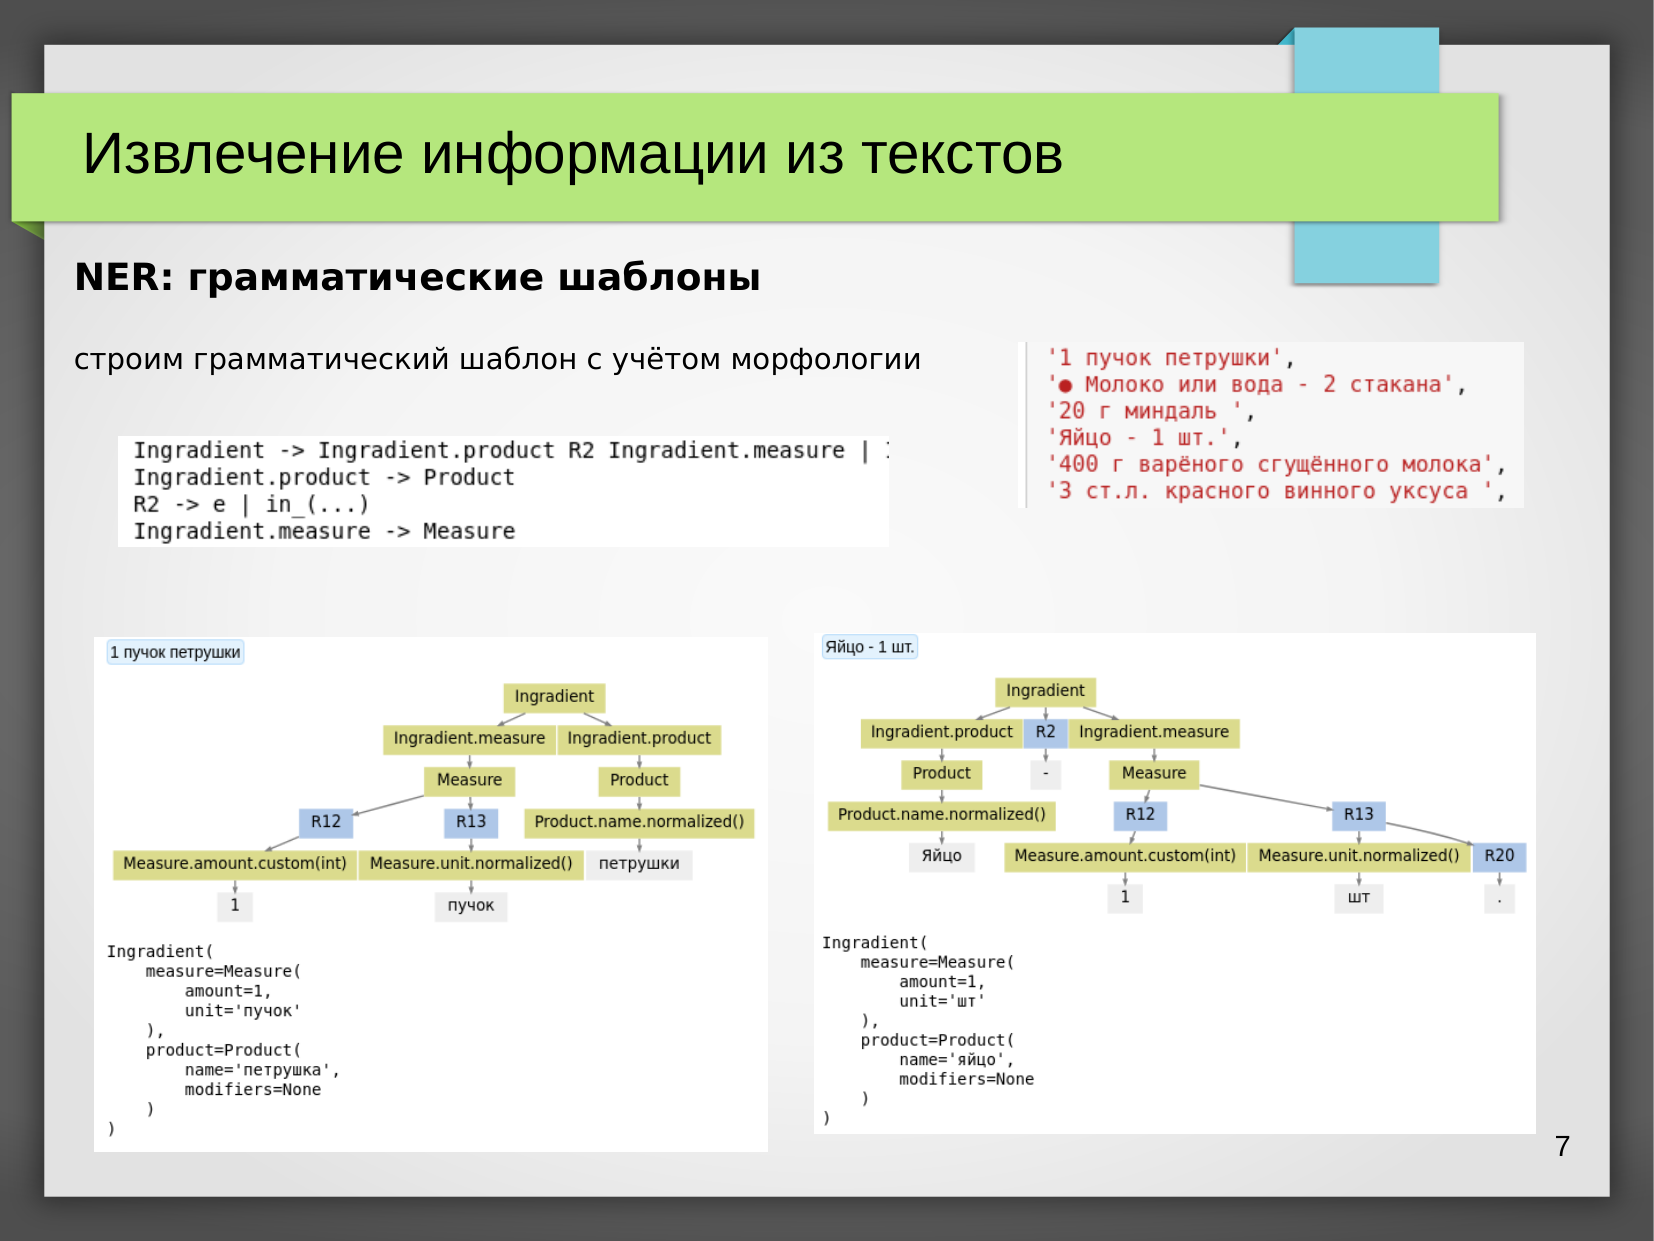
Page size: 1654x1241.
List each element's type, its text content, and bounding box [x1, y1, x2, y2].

text_box NER: грамматические шаблоны строим грамматический шаблон с учётом морфологии [59, 248, 1040, 410]
picture [0, 0, 1654, 1241]
title Извлечение информации из текстов [82, 121, 1170, 187]
